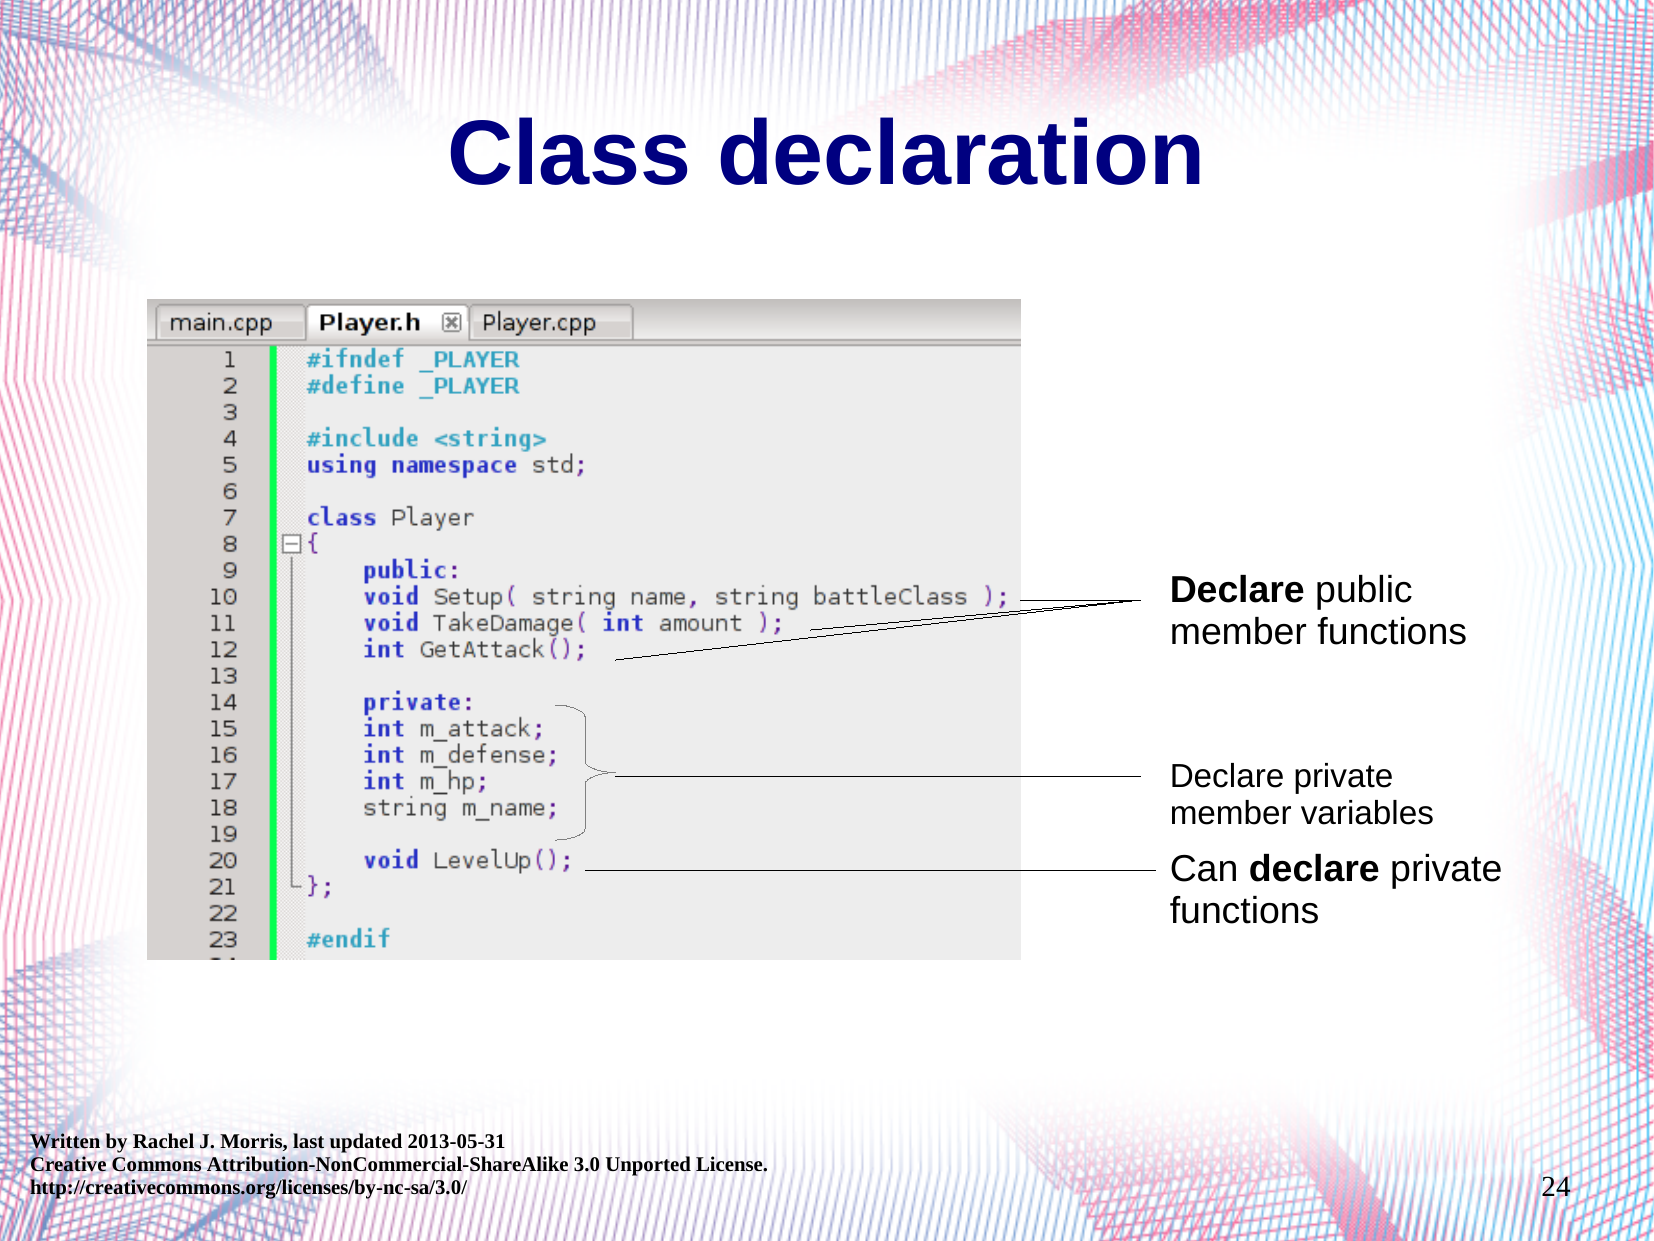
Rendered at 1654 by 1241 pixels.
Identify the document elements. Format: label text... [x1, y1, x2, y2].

text_box Can declare private functions [1155, 840, 1576, 939]
text_box Declare public member functions [1155, 561, 1576, 661]
text_box Declare private member variables [1155, 750, 1516, 839]
title Class declaration [82, 49, 1571, 257]
picture [0, 0, 1654, 1241]
